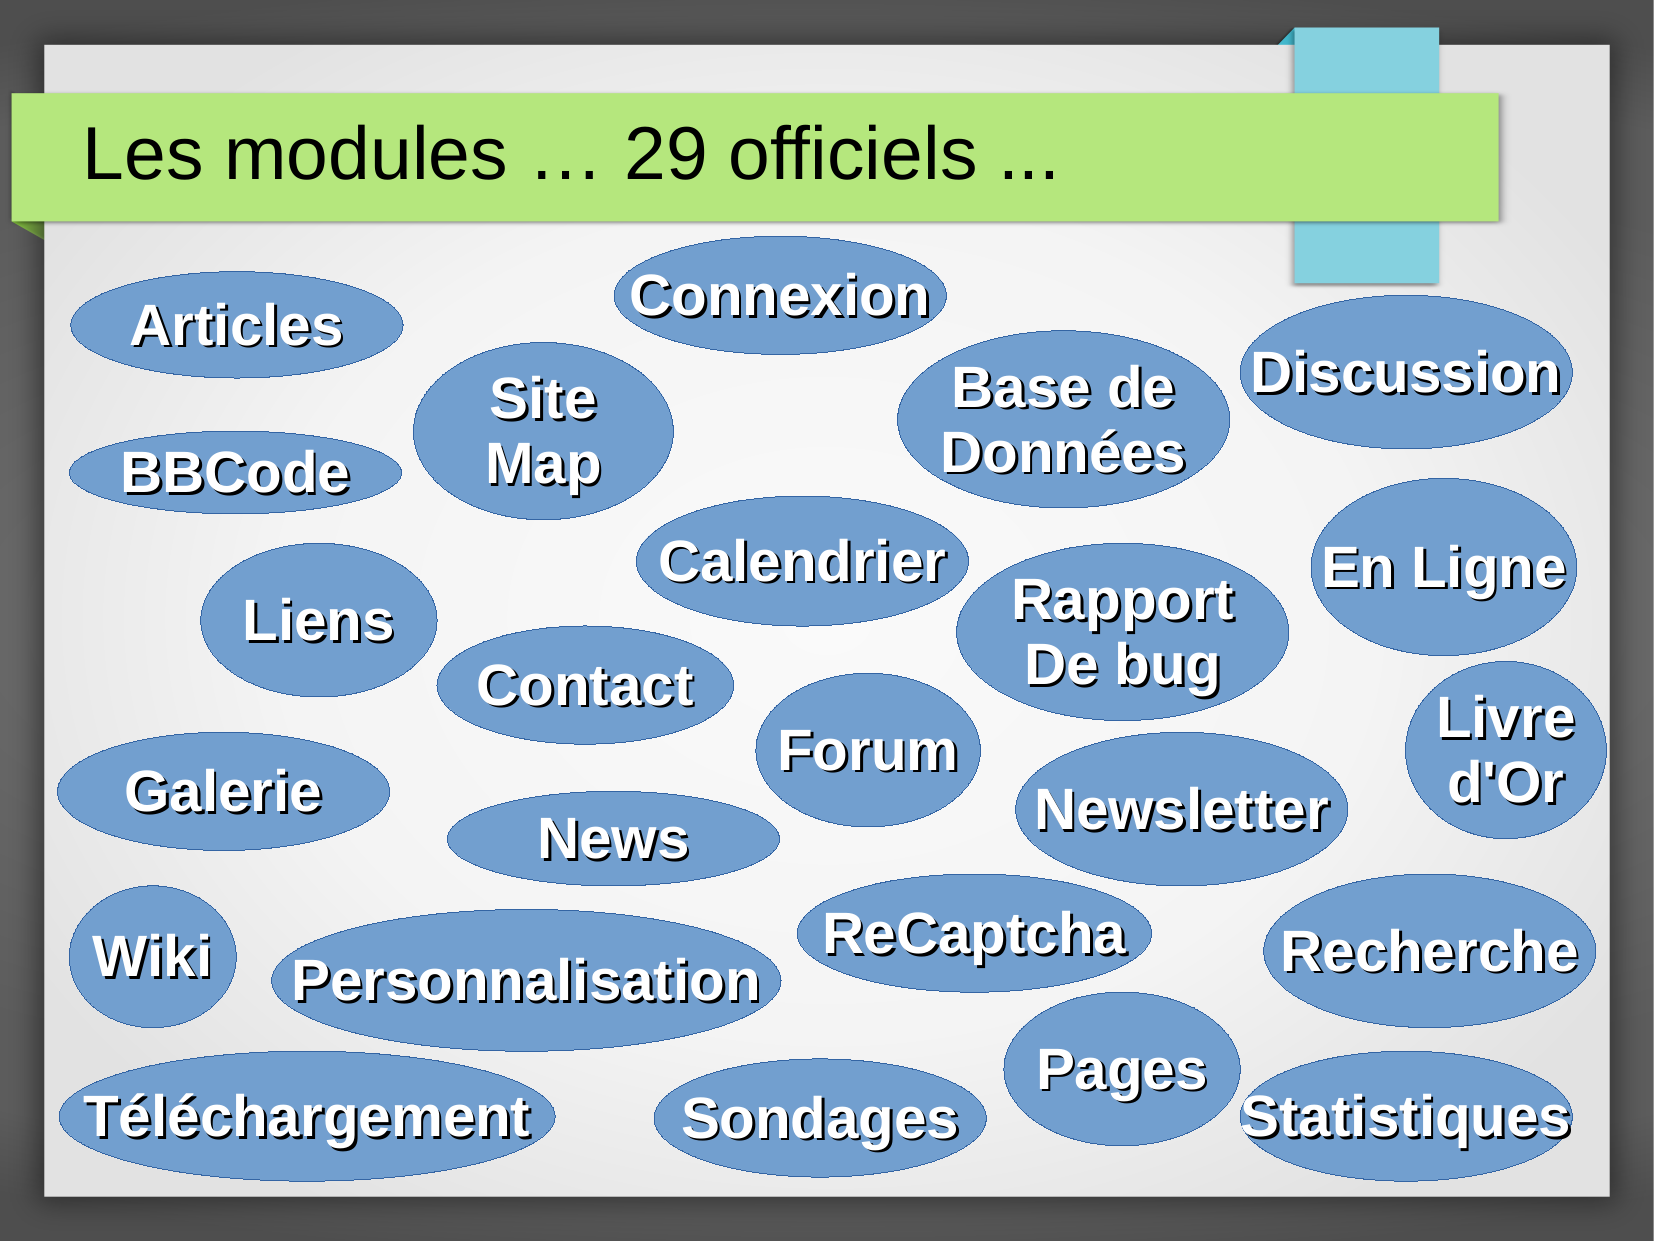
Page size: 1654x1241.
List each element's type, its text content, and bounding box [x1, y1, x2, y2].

text_box BBCode [69, 431, 402, 514]
text_box Calendrier [636, 496, 969, 627]
text_box Site Map [413, 342, 674, 520]
text_box Articles [70, 271, 404, 379]
text_box Sondages [654, 1058, 987, 1178]
text_box Rapport De bug [956, 543, 1289, 721]
text_box Forum [755, 673, 981, 827]
text_box Recherche [1263, 874, 1596, 1028]
text_box En Ligne [1311, 478, 1577, 656]
text_box ReCaptcha [797, 874, 1152, 993]
text_box Liens [200, 543, 438, 697]
text_box Personnalisation [271, 909, 782, 1052]
text_box Galerie [57, 732, 390, 851]
text_box Wiki [69, 885, 237, 1028]
picture [0, 0, 1654, 1241]
text_box Contact [436, 625, 734, 745]
text_box Pages [1003, 992, 1241, 1146]
text_box Connexion [614, 236, 947, 355]
text_box Discussion [1240, 295, 1573, 449]
text_box Base de Données [897, 330, 1230, 508]
text_box Statistiques [1240, 1051, 1573, 1182]
text_box Téléchargement [59, 1051, 556, 1182]
text_box Livre d'Or [1405, 661, 1607, 839]
text_box Newsletter [1015, 732, 1348, 886]
title Les modules … 29 officiels ... [82, 94, 1264, 213]
text_box News [447, 791, 780, 886]
